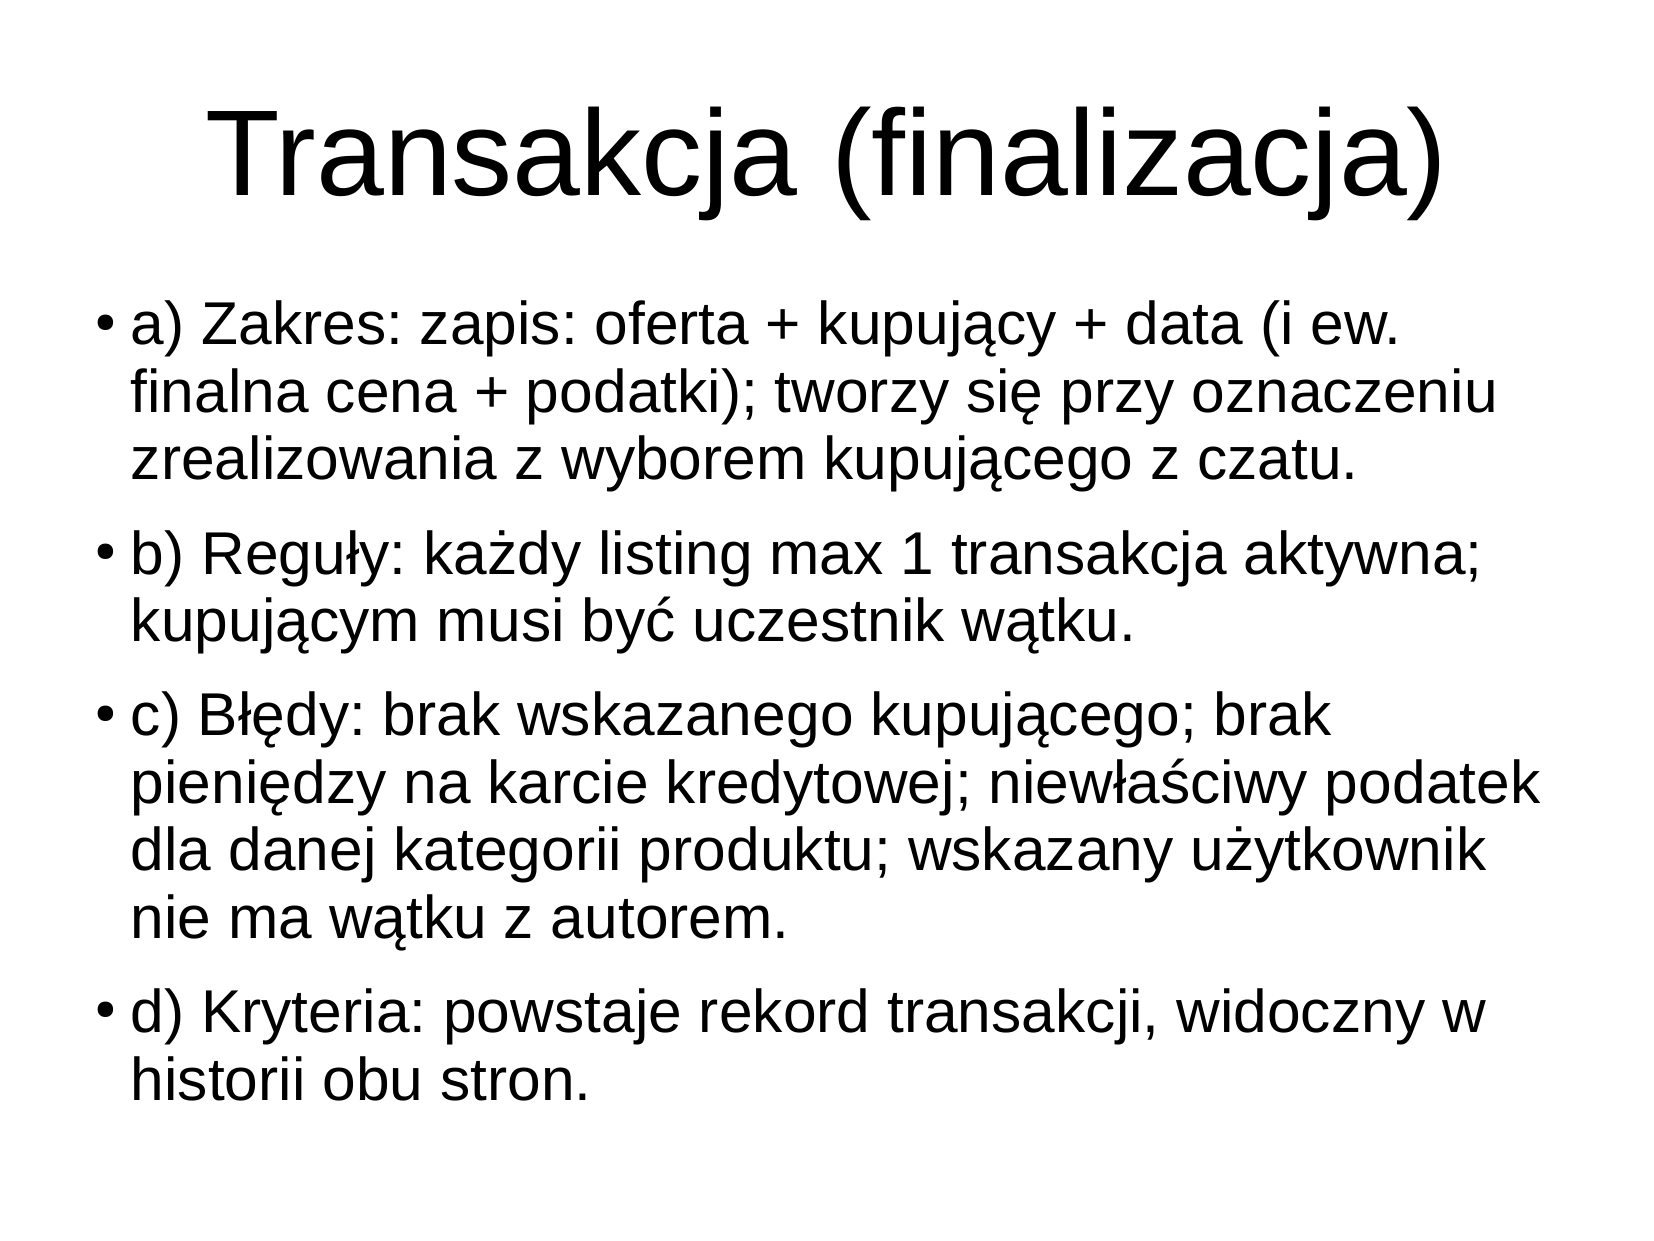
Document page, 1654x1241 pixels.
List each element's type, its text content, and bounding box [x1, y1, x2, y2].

title Transakcja (finalizacja) [82, 49, 1571, 257]
list a) Zakres: zapis: oferta + kupujący + data (i ew. finalna cena + podatki); tworzy się przy oznaczeniu zrealizowania z wyborem kupującego z czatu. b) Reguły: każdy listing max 1 transakcja aktywna; kupującym musi być uczestnik wątku. c) Błędy: brak wskazanego kupującego; brak pieniędzy na karcie kredytowej; niewłaściwy podatek dla danej kategorii produktu; wskazany użytkownik nie ma wątku z autorem. d) Kryteria: powstaje rekord transakcji, widoczny w historii obu stron. [82, 290, 1571, 1126]
